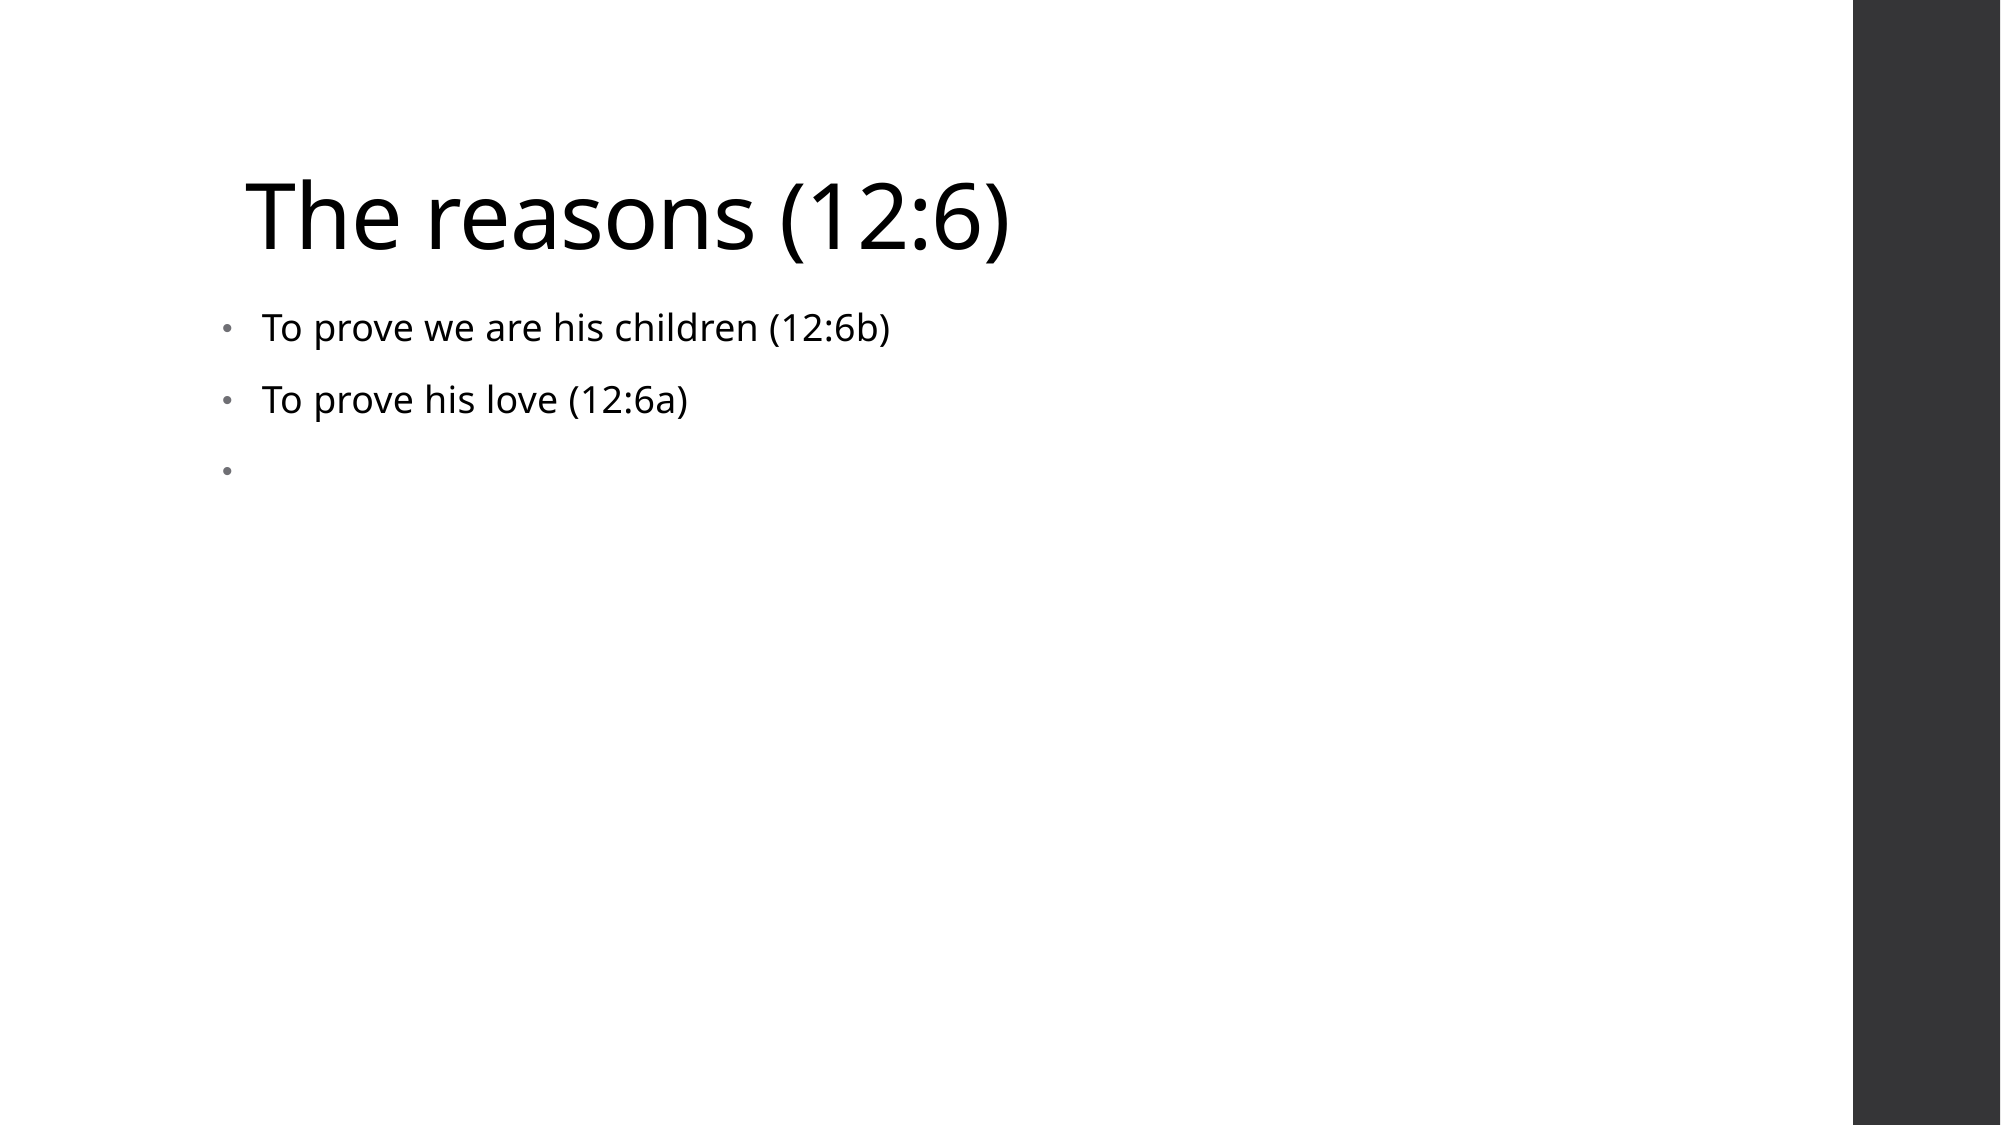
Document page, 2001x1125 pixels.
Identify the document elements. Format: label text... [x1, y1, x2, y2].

list To prove we are his children (12:6b) To prove his love (12:6a) [206, 299, 1617, 1014]
title The reasons (12:6) [206, 60, 1797, 278]
